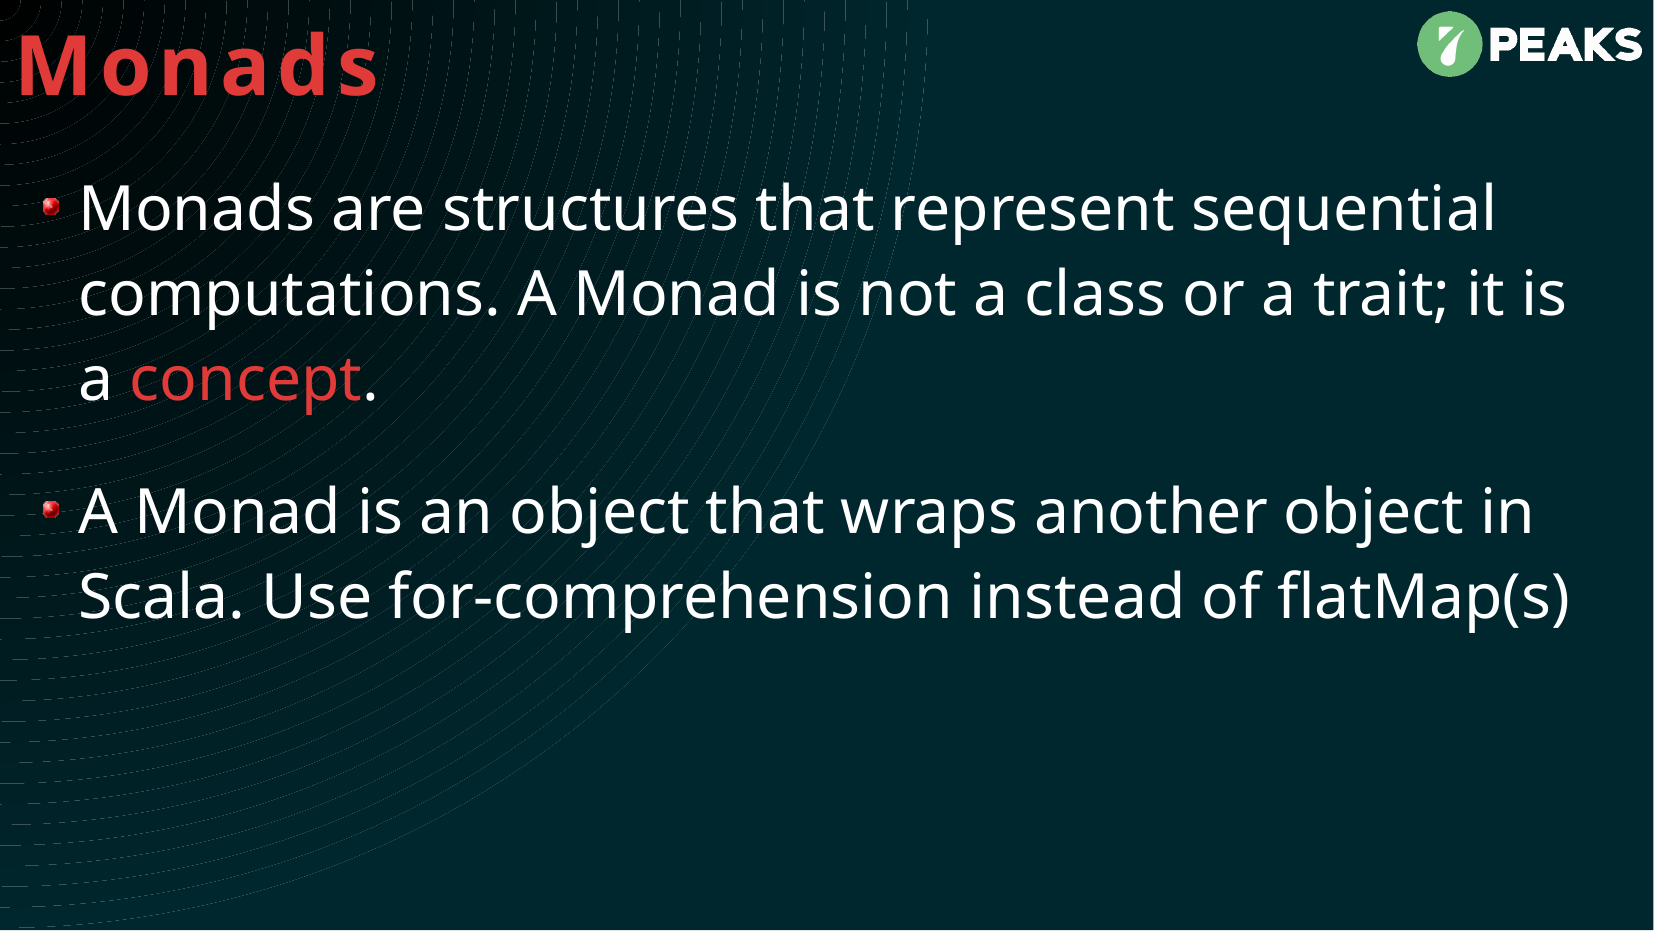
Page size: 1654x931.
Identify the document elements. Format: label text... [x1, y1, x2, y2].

picture [1417, 11, 1642, 77]
text_box Monads are structures that represent sequential computations. A Monad is not a class or a trait; it is a concept. A Monad is an object that wraps another object in Scala. Use for-comprehension instead of flatMap(s) [28, 156, 1626, 857]
text_box Monads [0, 0, 432, 119]
